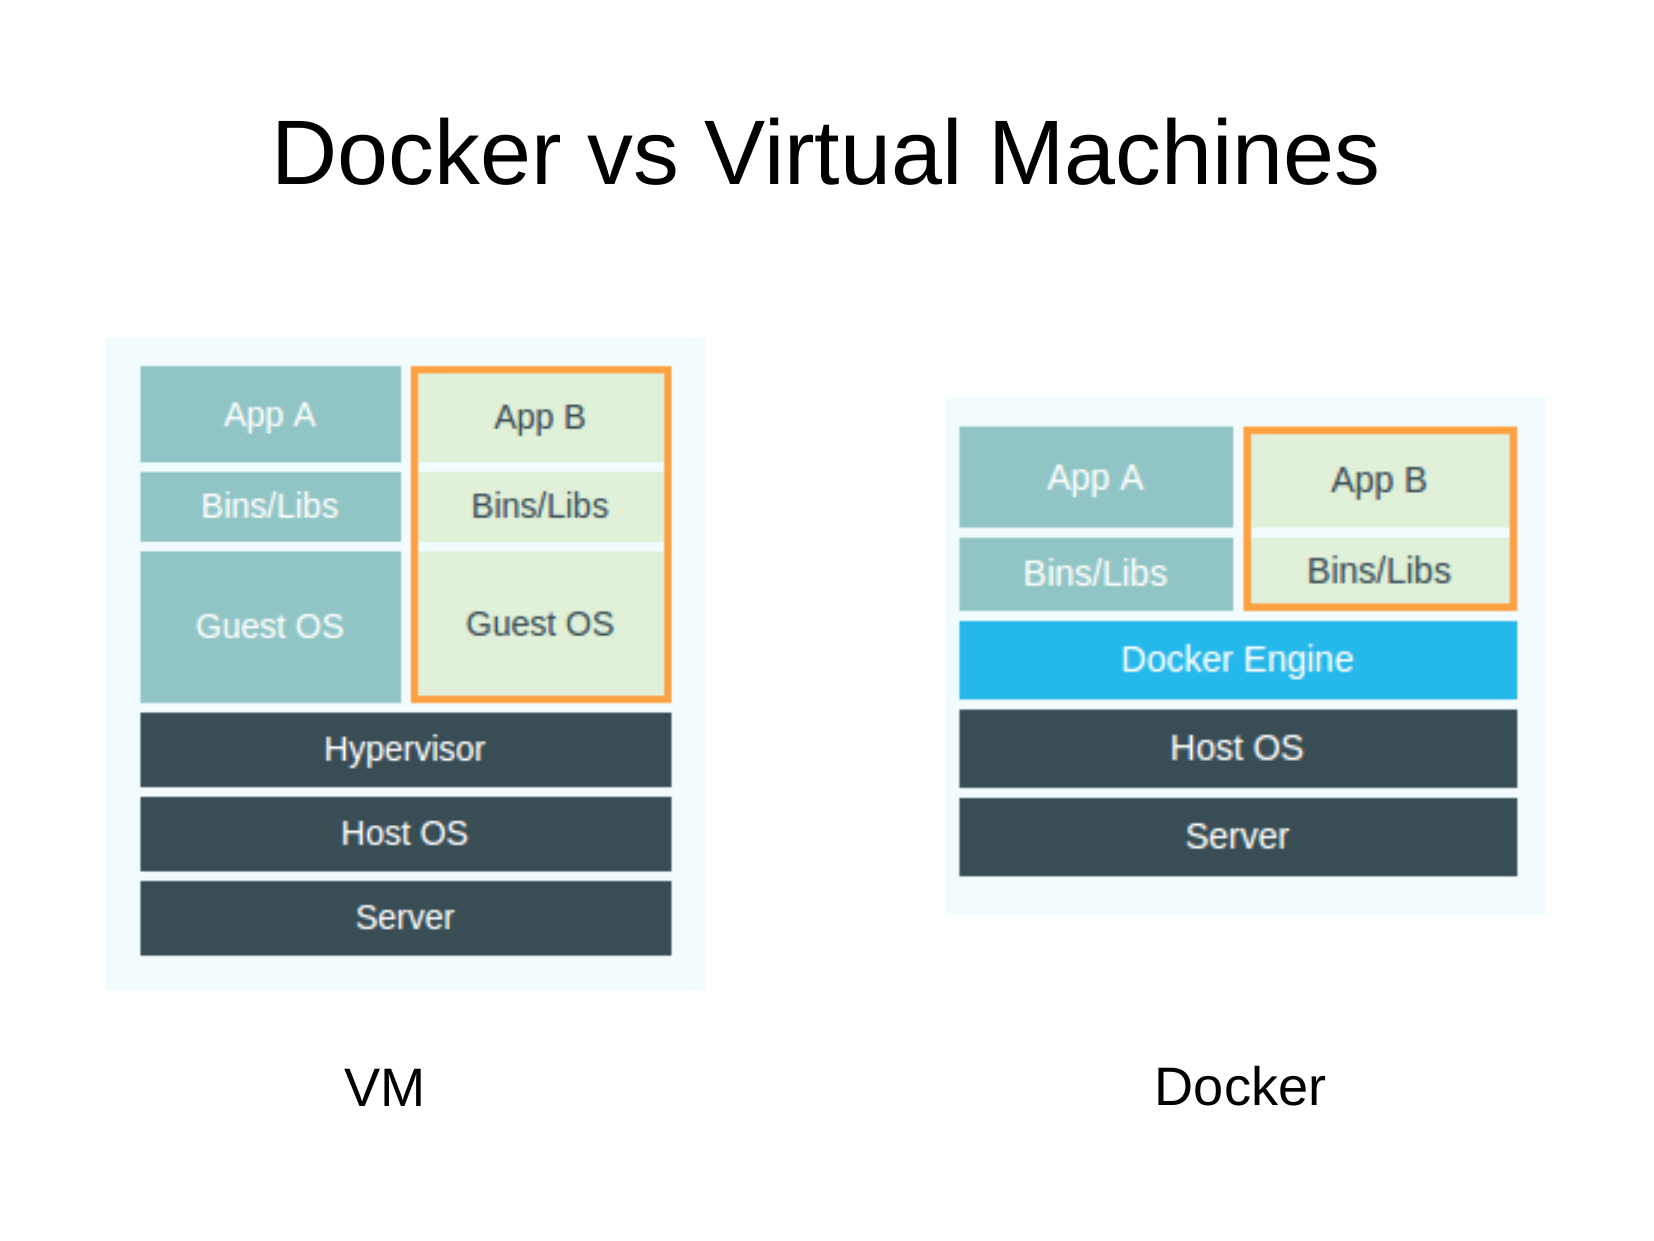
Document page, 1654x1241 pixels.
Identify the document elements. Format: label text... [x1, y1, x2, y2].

text_box VM [330, 1050, 442, 1126]
picture [945, 397, 1546, 916]
title Docker vs Virtual Machines [82, 49, 1571, 257]
text_box Docker [1140, 1049, 1342, 1126]
picture [105, 338, 706, 991]
